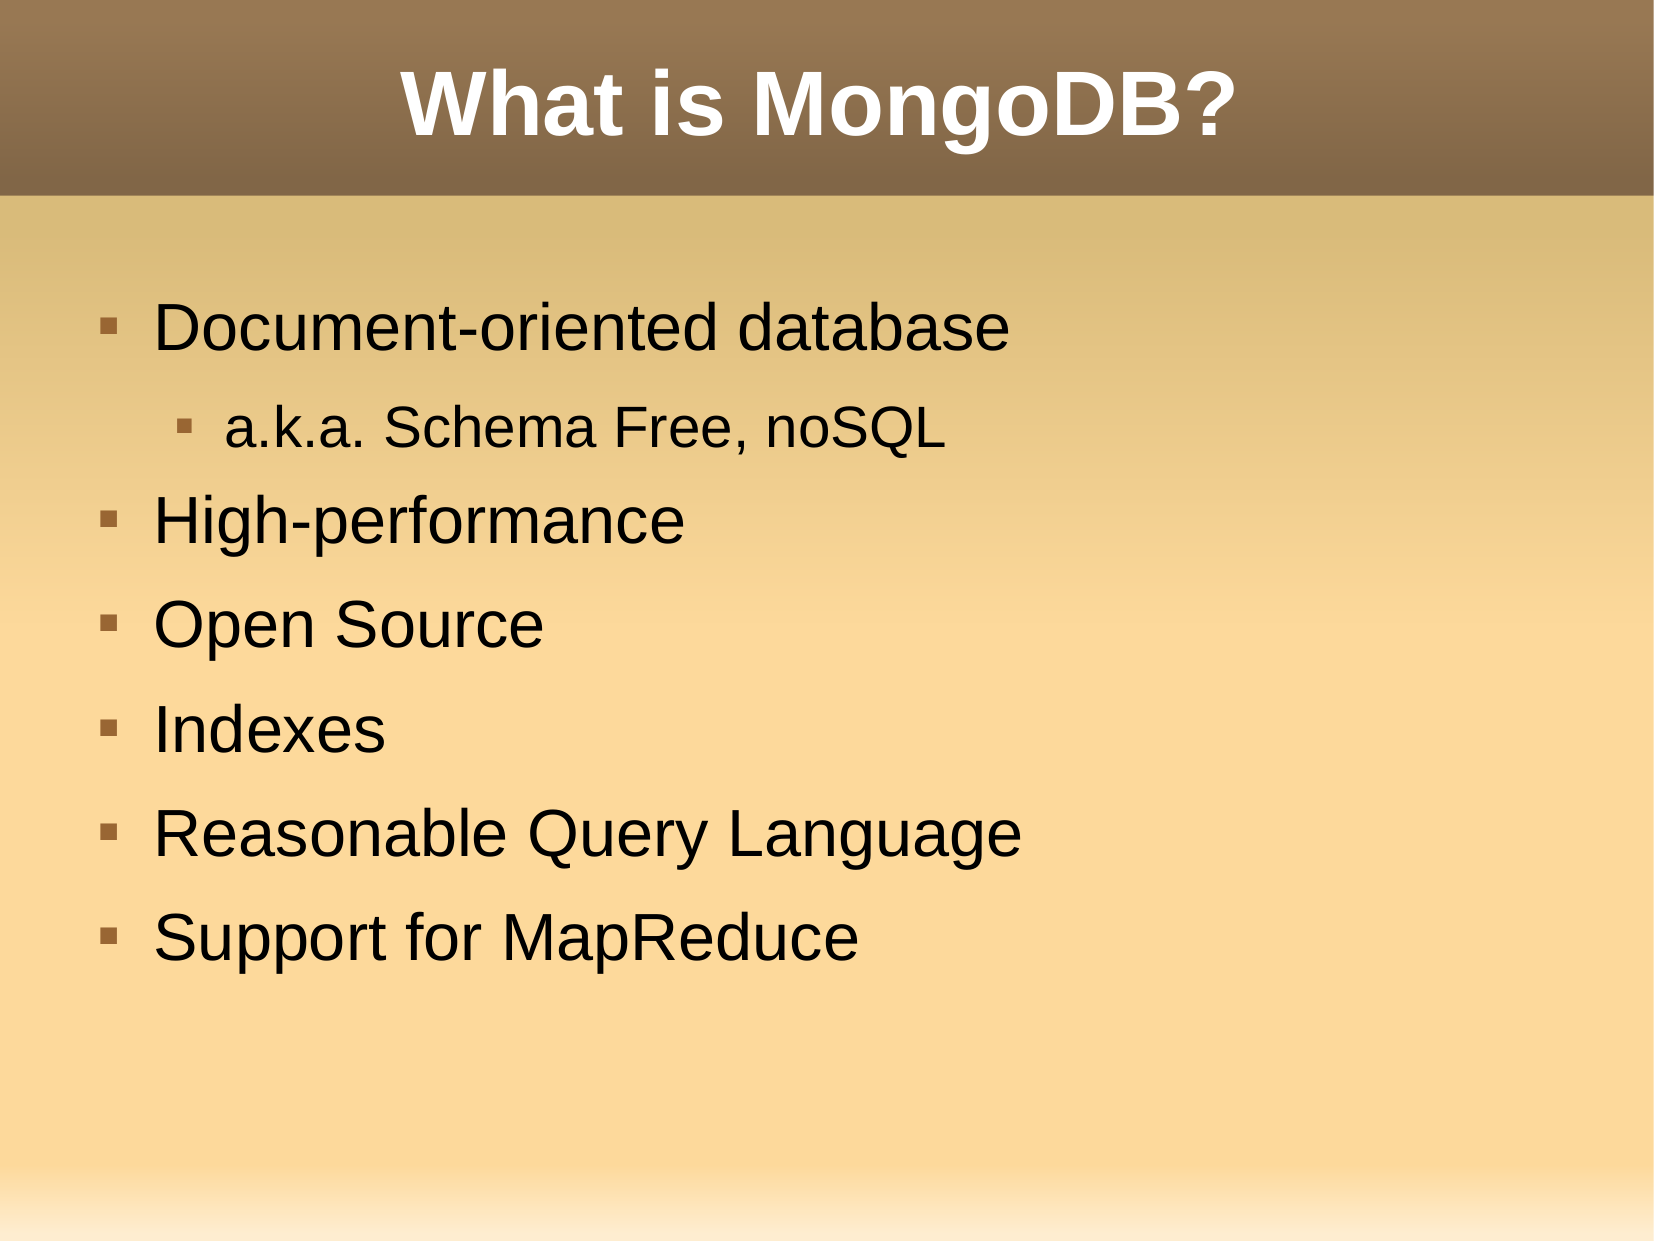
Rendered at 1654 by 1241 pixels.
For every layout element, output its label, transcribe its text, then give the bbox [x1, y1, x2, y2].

title What is MongoDB? [76, 7, 1565, 200]
list Document-oriented database a.k.a. Schema Free, noSQL High-performance Open Source Indexes Reasonable Query Language Support for MapReduce [82, 290, 1571, 1094]
picture [0, 0, 1654, 1241]
